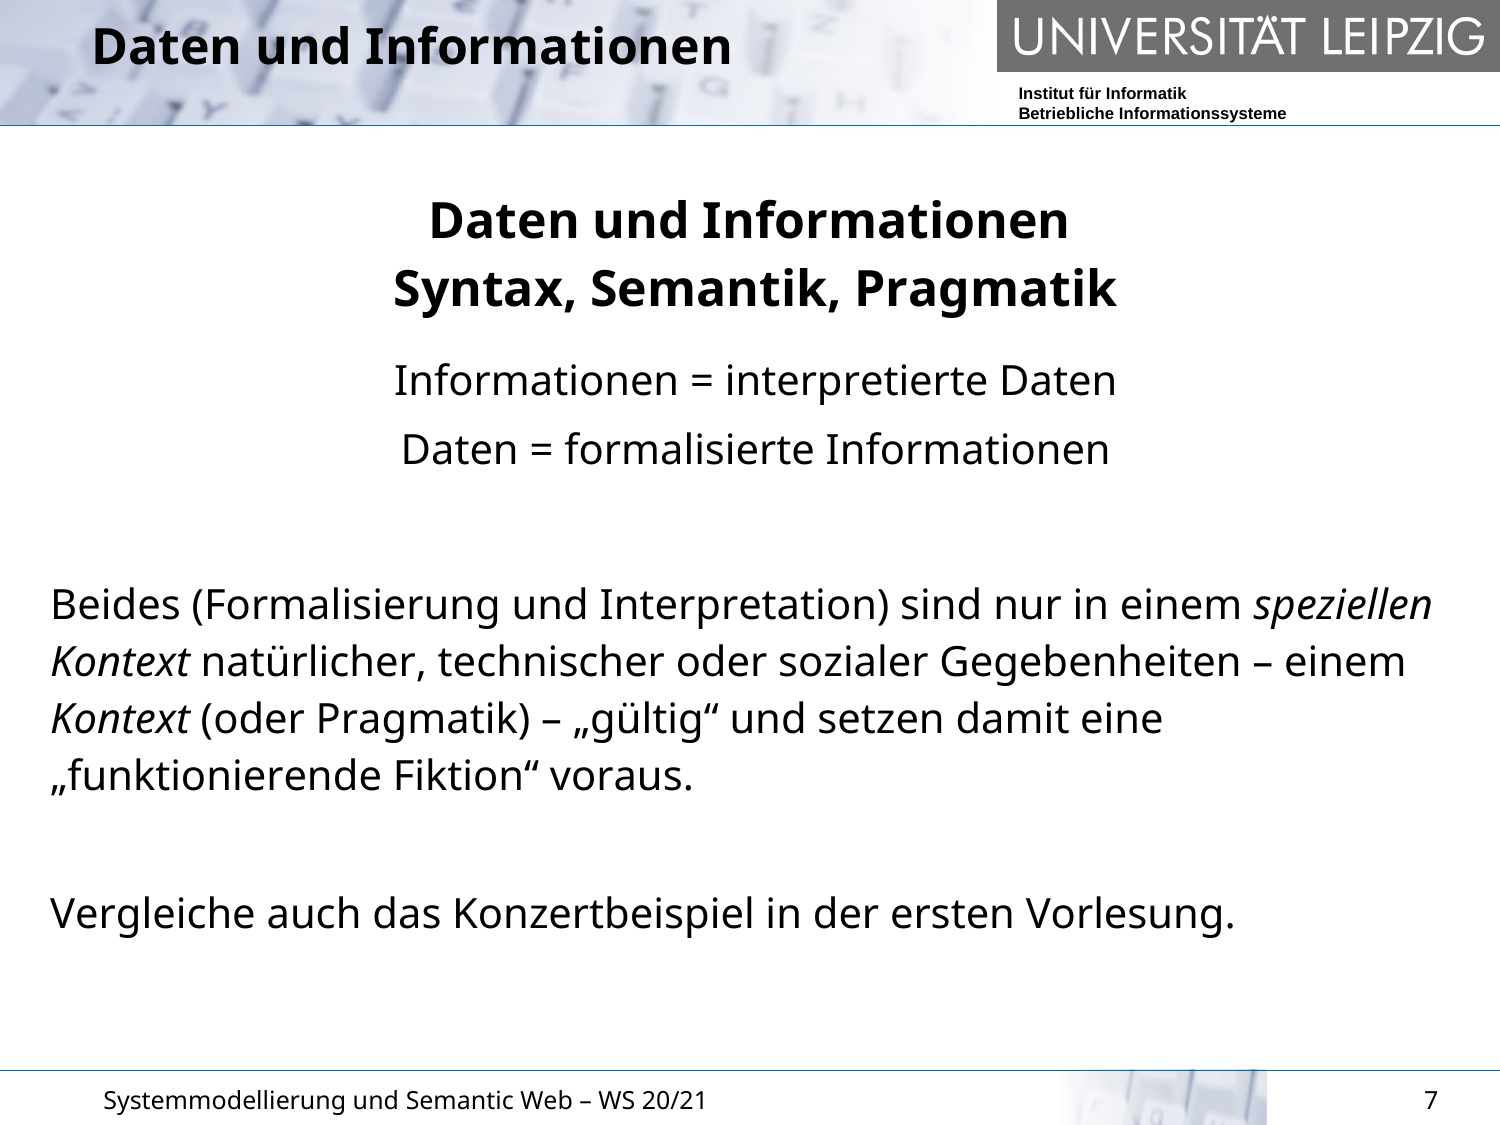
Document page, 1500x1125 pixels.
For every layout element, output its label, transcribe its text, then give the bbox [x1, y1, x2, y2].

picture [0, 0, 1500, 125]
picture [1057, 1071, 1267, 1125]
text_box Daten und Informationen [76, 6, 762, 82]
list Daten und Informationen Syntax, Semantik, Pragmatik Informationen = interpretierte Daten Daten = formalisierte Informationen Beides (Formalisierung und Interpretation) sind nur in einem speziellen Kontext natürlicher, technischer oder sozialer Gegebenheiten – einem Kontext (oder Pragmatik) – „gültig“ und setzen damit eine „funktionierende Fiktion“ voraus. Vergleiche auch das Konzertbeispiel in der ersten Vorlesung. [35, 177, 1477, 877]
